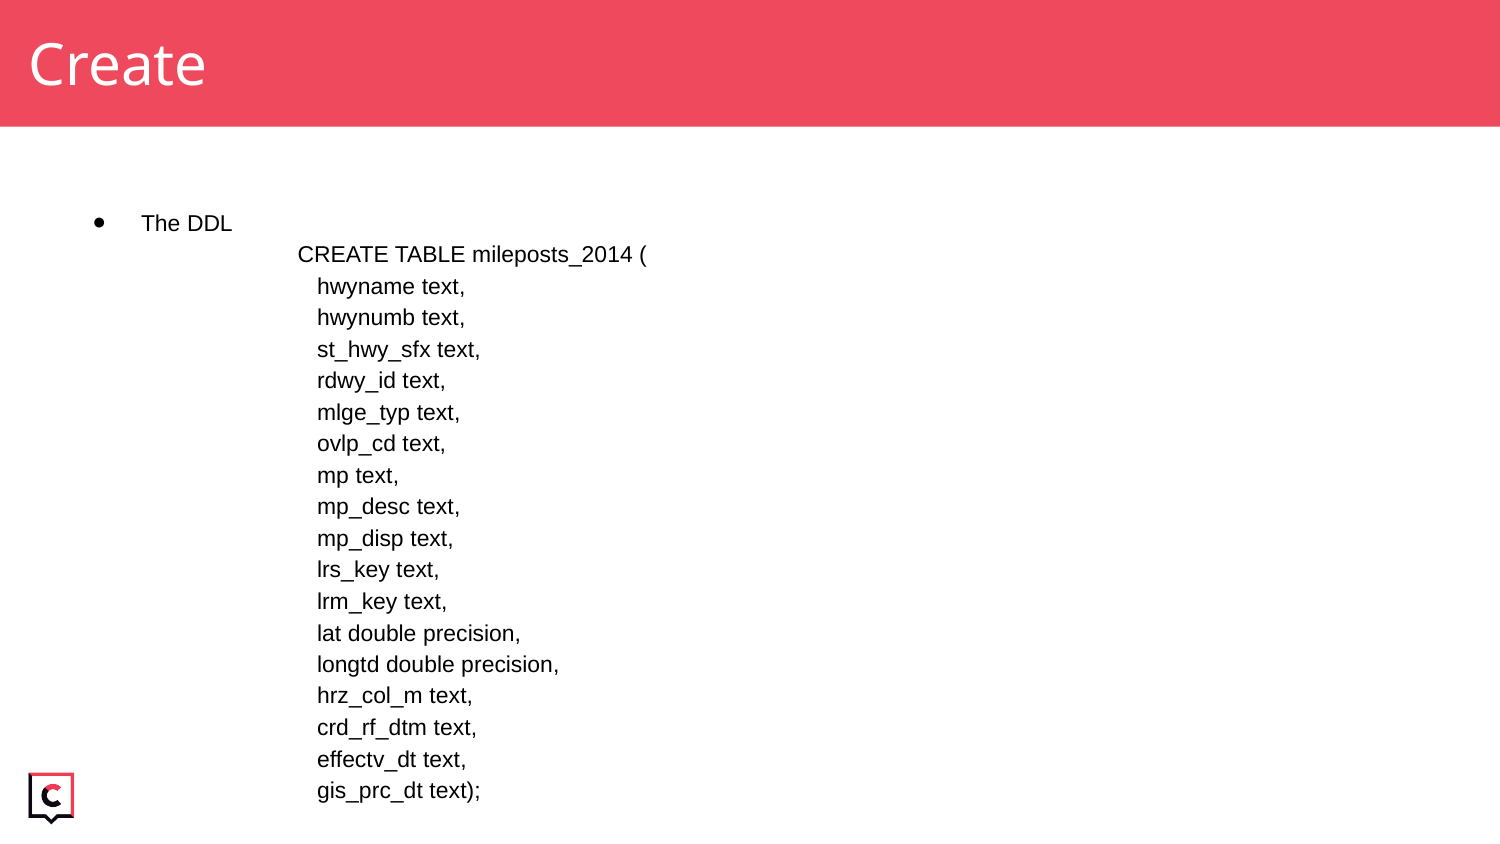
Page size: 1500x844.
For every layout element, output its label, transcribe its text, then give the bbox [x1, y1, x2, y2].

list The DDL CREATE TABLE mileposts_2014 ( hwyname text, hwynumb text, st_hwy_sfx text, rdwy_id text, mlge_typ text, ovlp_cd text, mp text, mp_desc text, mp_disp text, lrs_key text, lrm_key text, lat double precision, longtd double precision, hrz_col_m text, crd_rf_dtm text, effectv_dt text, gis_prc_dt text); [51, 189, 1449, 750]
picture [19, 764, 82, 830]
title Create [13, 12, 1412, 107]
